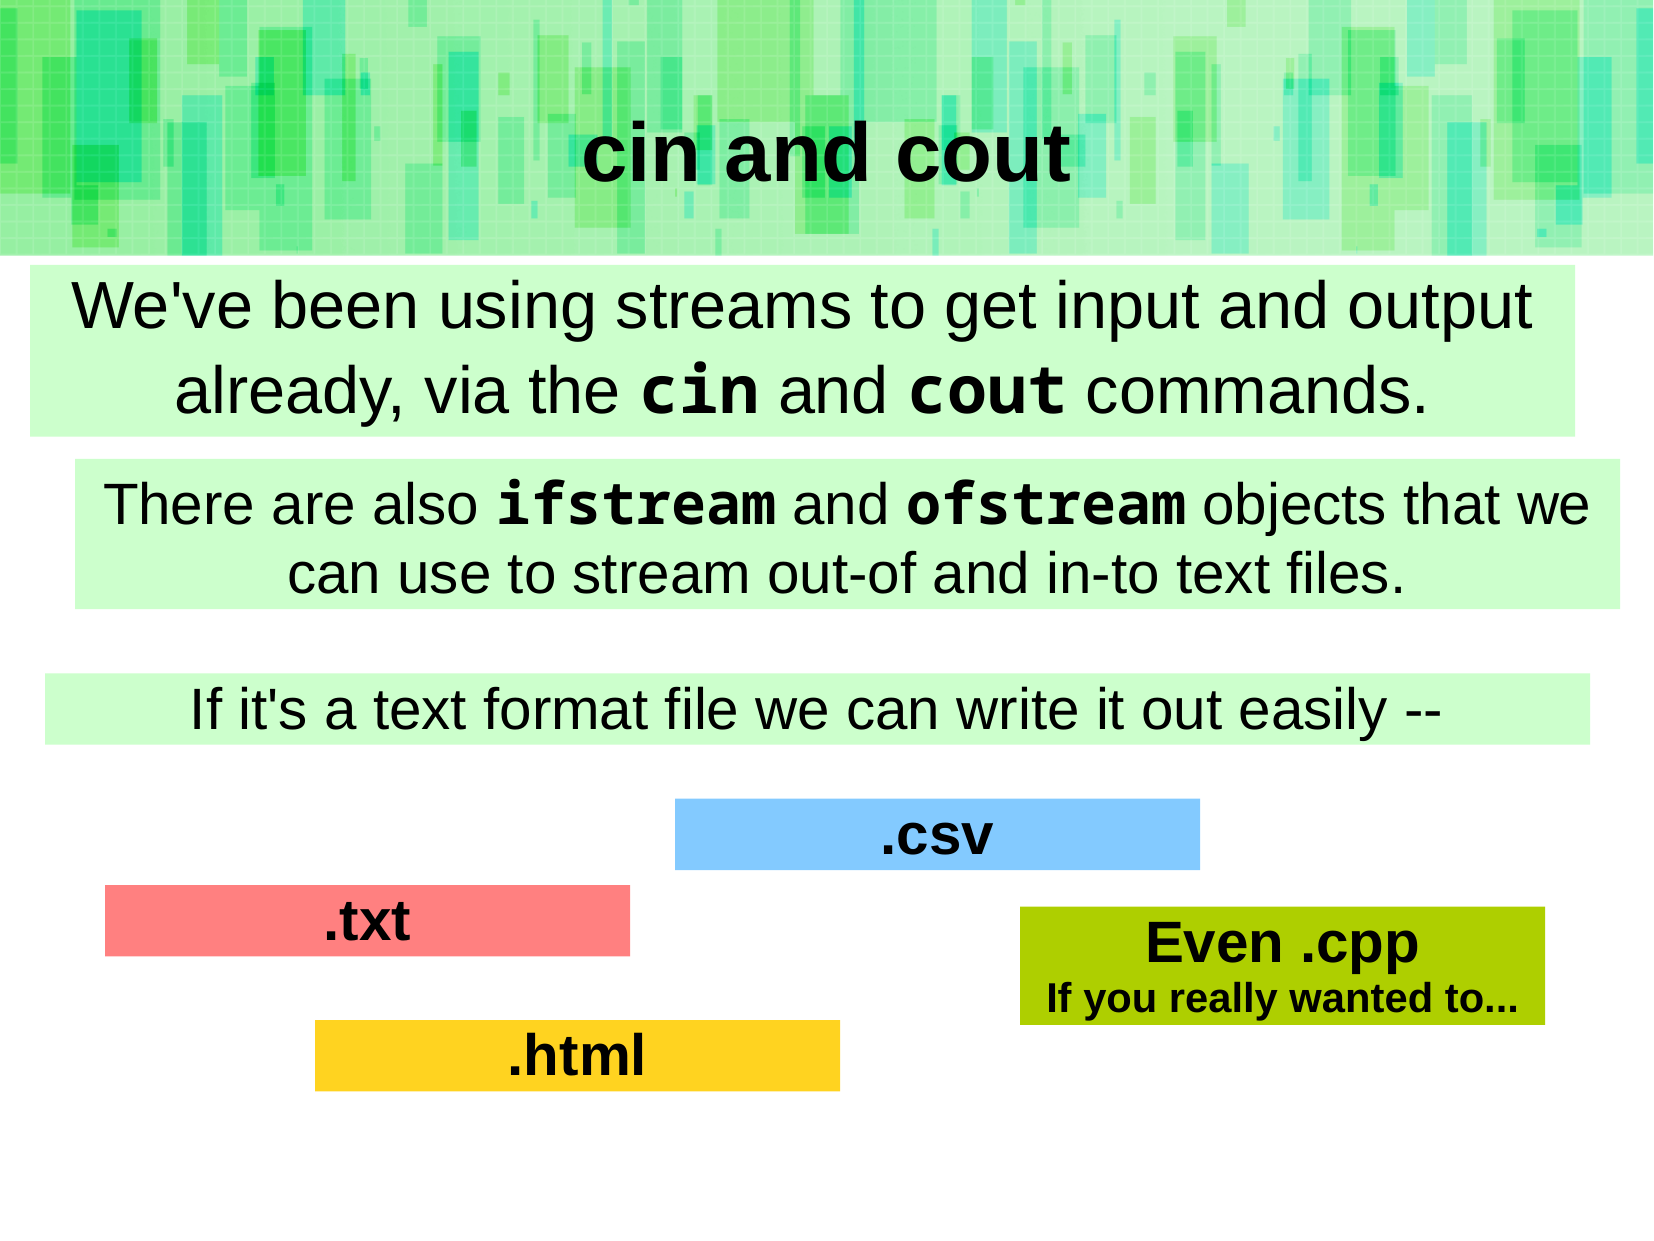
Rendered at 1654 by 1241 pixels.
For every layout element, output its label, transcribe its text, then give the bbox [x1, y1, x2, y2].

text_box There are also ifstream and ofstream objects that we can use to stream out-of and in-to text files. [75, 462, 1621, 606]
text_box .txt [105, 885, 631, 957]
text_box Even .cpp If you really wanted to... [1020, 906, 1546, 1025]
title cin and cout [82, 49, 1571, 257]
text_box .html [315, 1020, 841, 1092]
text_box If it's a text format file we can write it out easily -- [45, 673, 1591, 745]
text_box We've been using streams to get input and output already, via the cin and cout commands. [30, 269, 1576, 432]
picture [0, 0, 1654, 1241]
text_box .csv [675, 798, 1201, 871]
